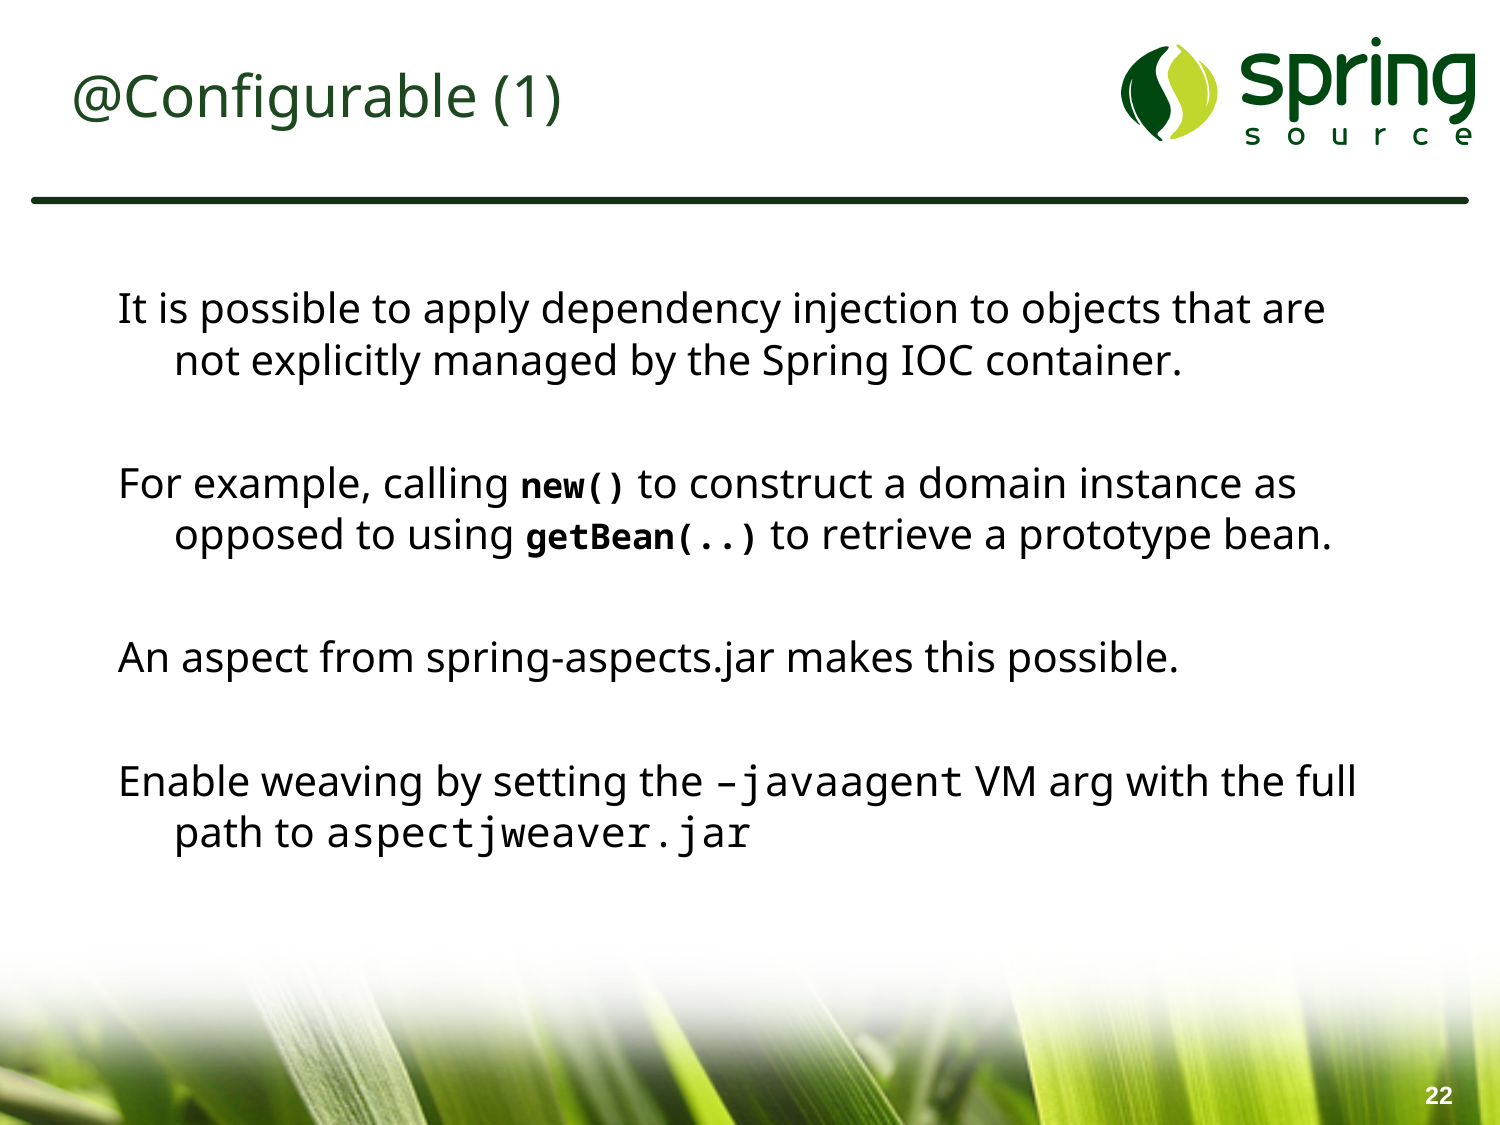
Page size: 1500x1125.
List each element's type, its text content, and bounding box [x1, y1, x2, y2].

picture [1121, 37, 1475, 145]
title @Configurable (1) [56, 13, 1089, 176]
picture [0, 944, 1500, 1125]
list It is possible to apply dependency injection to objects that are not explicitly managed by the Spring IOC container. For example, calling new() to construct a domain instance as opposed to using getBean(..) to retrieve a prototype bean. An aspect from spring-aspects.jar makes this possible. Enable weaving by setting the –javaagent VM arg with the full path to aspectjweaver.jar [103, 275, 1394, 938]
